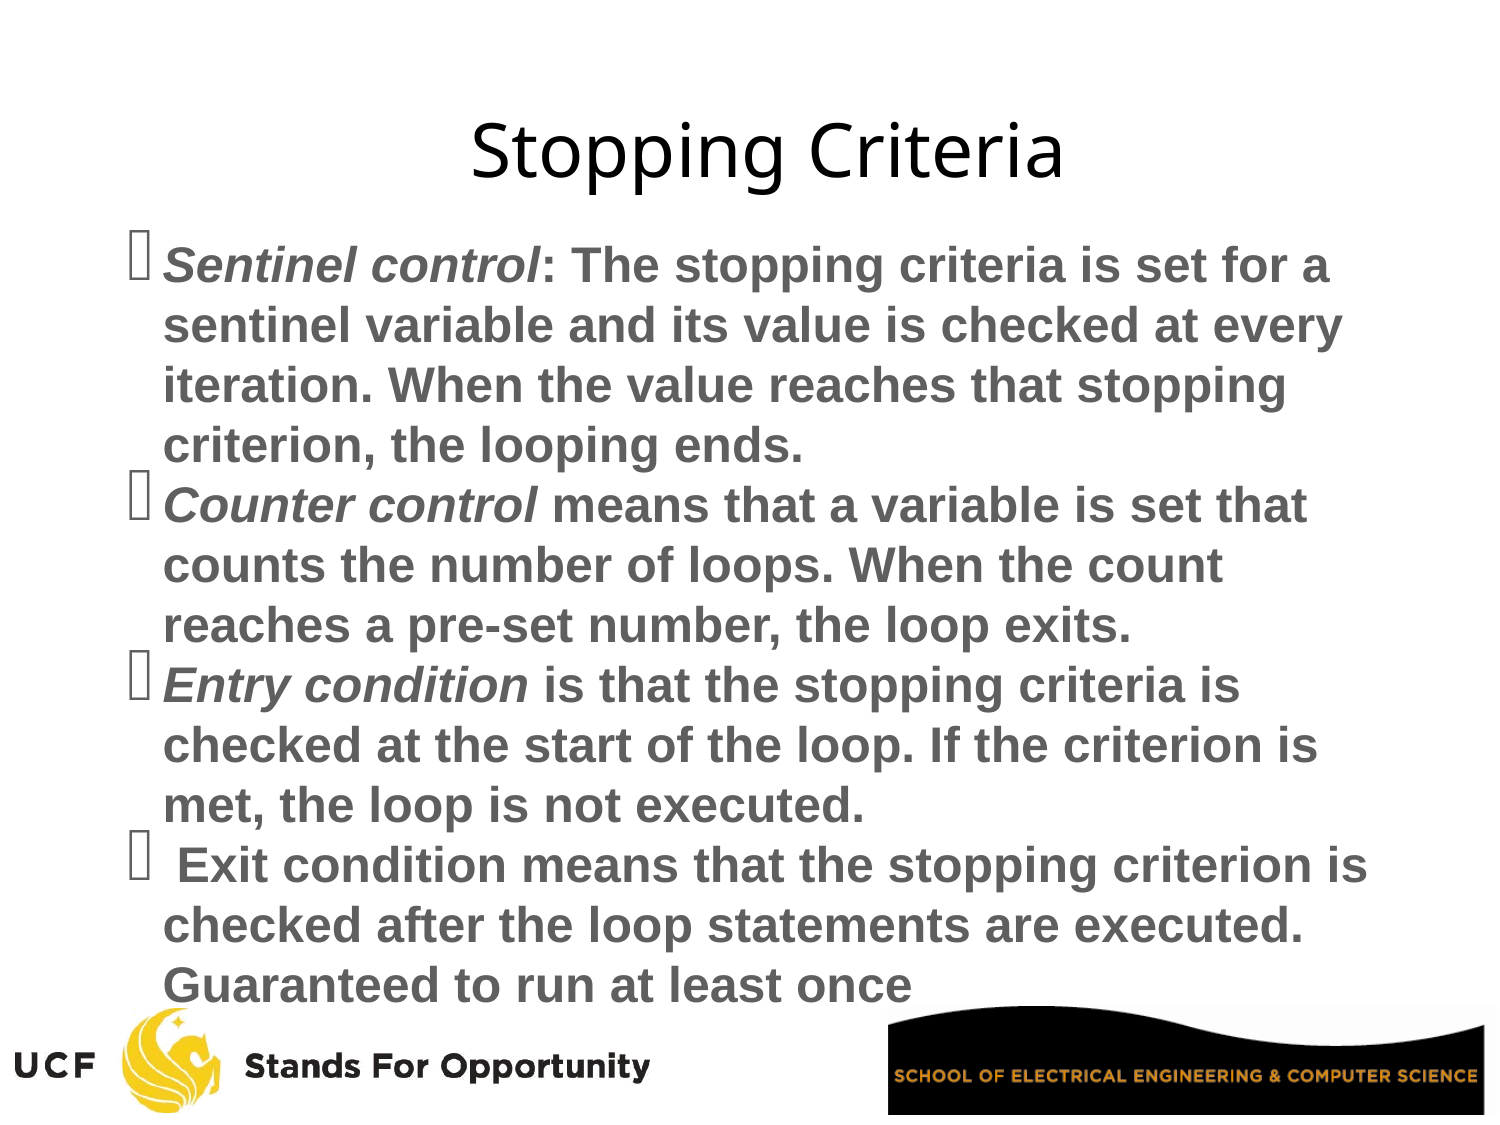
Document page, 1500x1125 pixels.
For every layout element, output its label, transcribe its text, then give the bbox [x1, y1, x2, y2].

text_box Sentinel control: The stopping criteria is set for a sentinel variable and its value is checked at every iteration. When the value reaches that stopping criterion, the looping ends. Counter control means that a variable is set that counts the number of loops. When the count reaches a pre-set number, the loop exits. Entry condition is that the stopping criteria is checked at the start of the loop. If the criterion is met, the loop is not executed. Exit condition means that the stopping criterion is checked after the loop statements are executed. Guaranteed to run at least once [112, 224, 1388, 1064]
text_box Stopping Criteria [94, 50, 1443, 246]
picture [15, 1008, 650, 1113]
picture [887, 1006, 1497, 1115]
